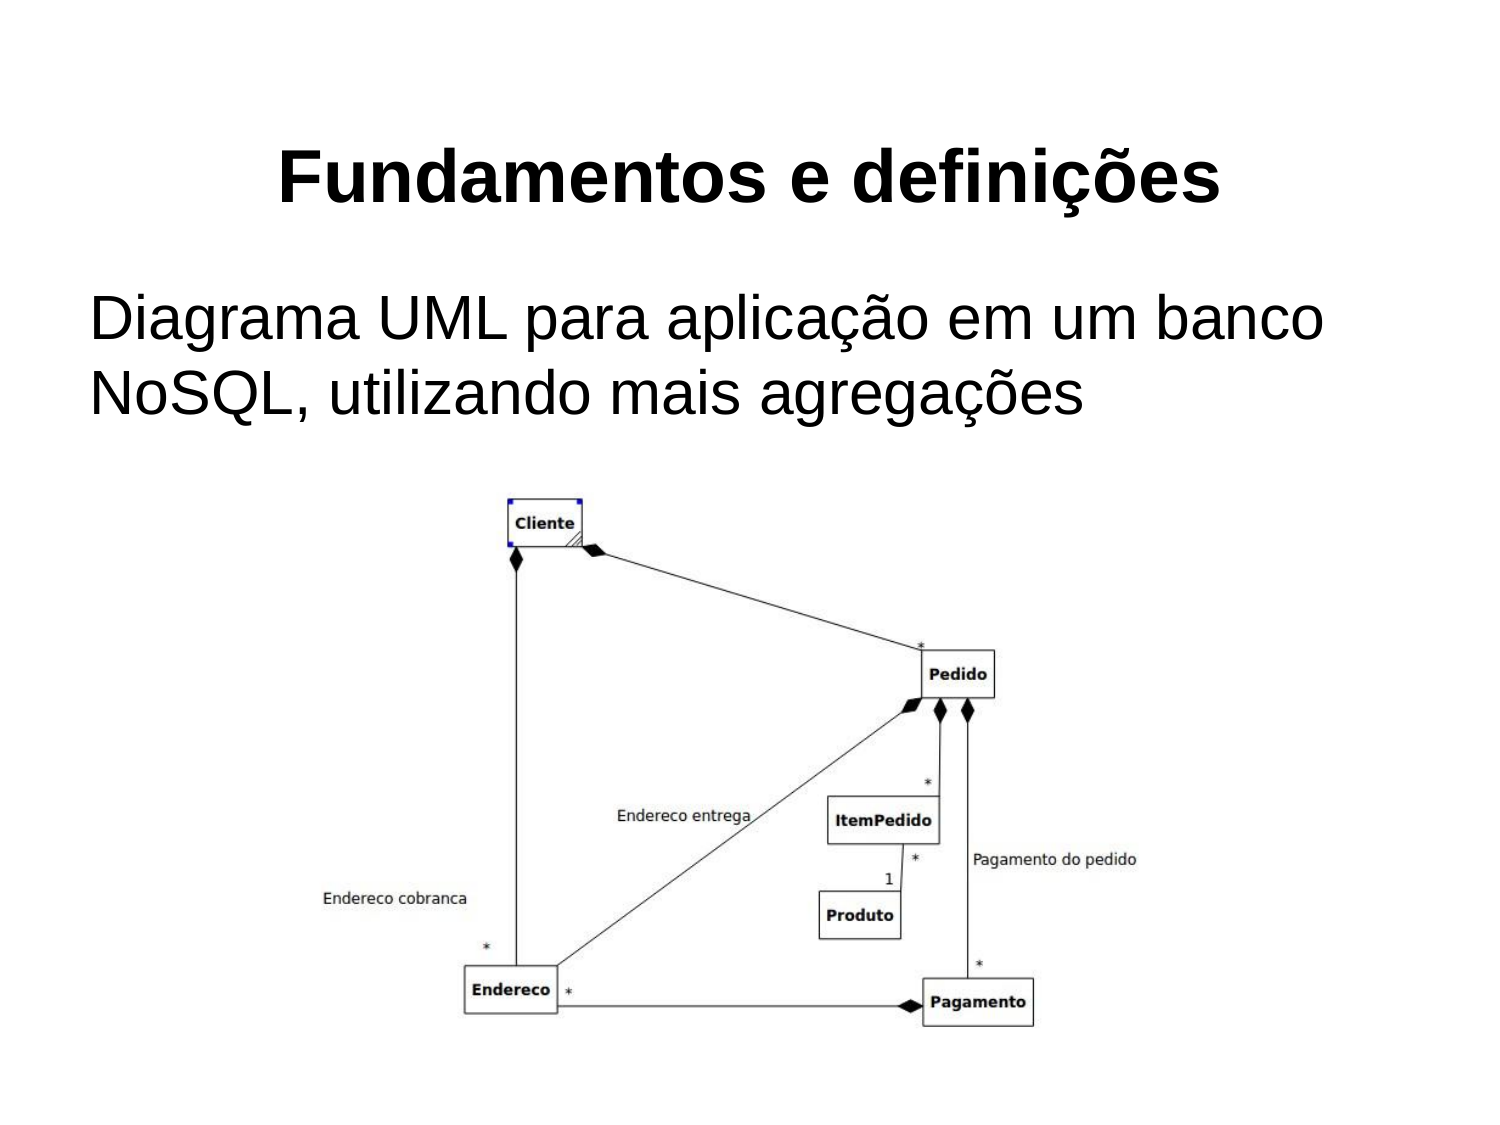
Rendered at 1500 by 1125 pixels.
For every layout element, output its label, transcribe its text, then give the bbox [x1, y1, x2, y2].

picture [263, 434, 1236, 1083]
text_box Diagrama UML para aplicação em um banco NoSQL, utilizando mais agregações [75, 262, 1425, 1078]
text_box Fundamentos e definições [75, 45, 1425, 233]
